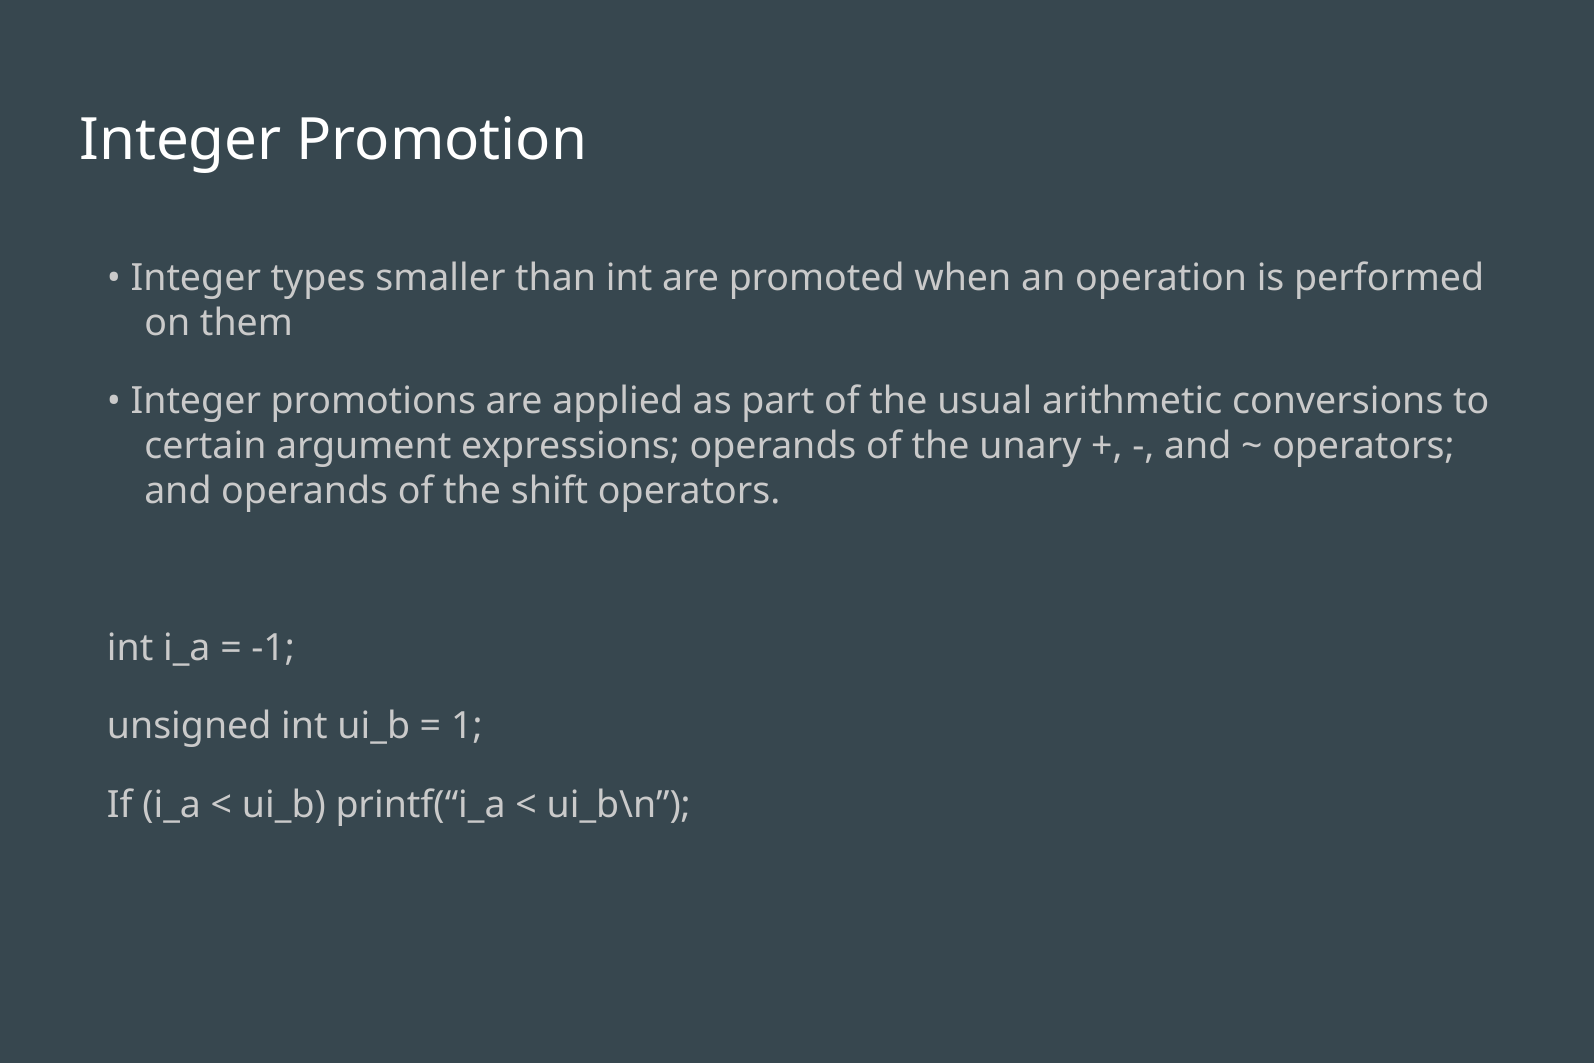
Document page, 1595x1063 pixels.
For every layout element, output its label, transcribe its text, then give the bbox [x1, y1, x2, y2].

list • Integer types smaller than int are promoted when an operation is performed on them • Integer promotions are applied as part of the usual arithmetic conversions to certain argument expressions; operands of the unary +, -, and ~ operators; and operands of the shift operators. int i_a = -1; unsigned int ui_b = 1; If (i_a < ui_b) printf(“i_a < ui_b\n”); [54, 238, 1541, 945]
title Integer Promotion [79, 48, 1449, 227]
